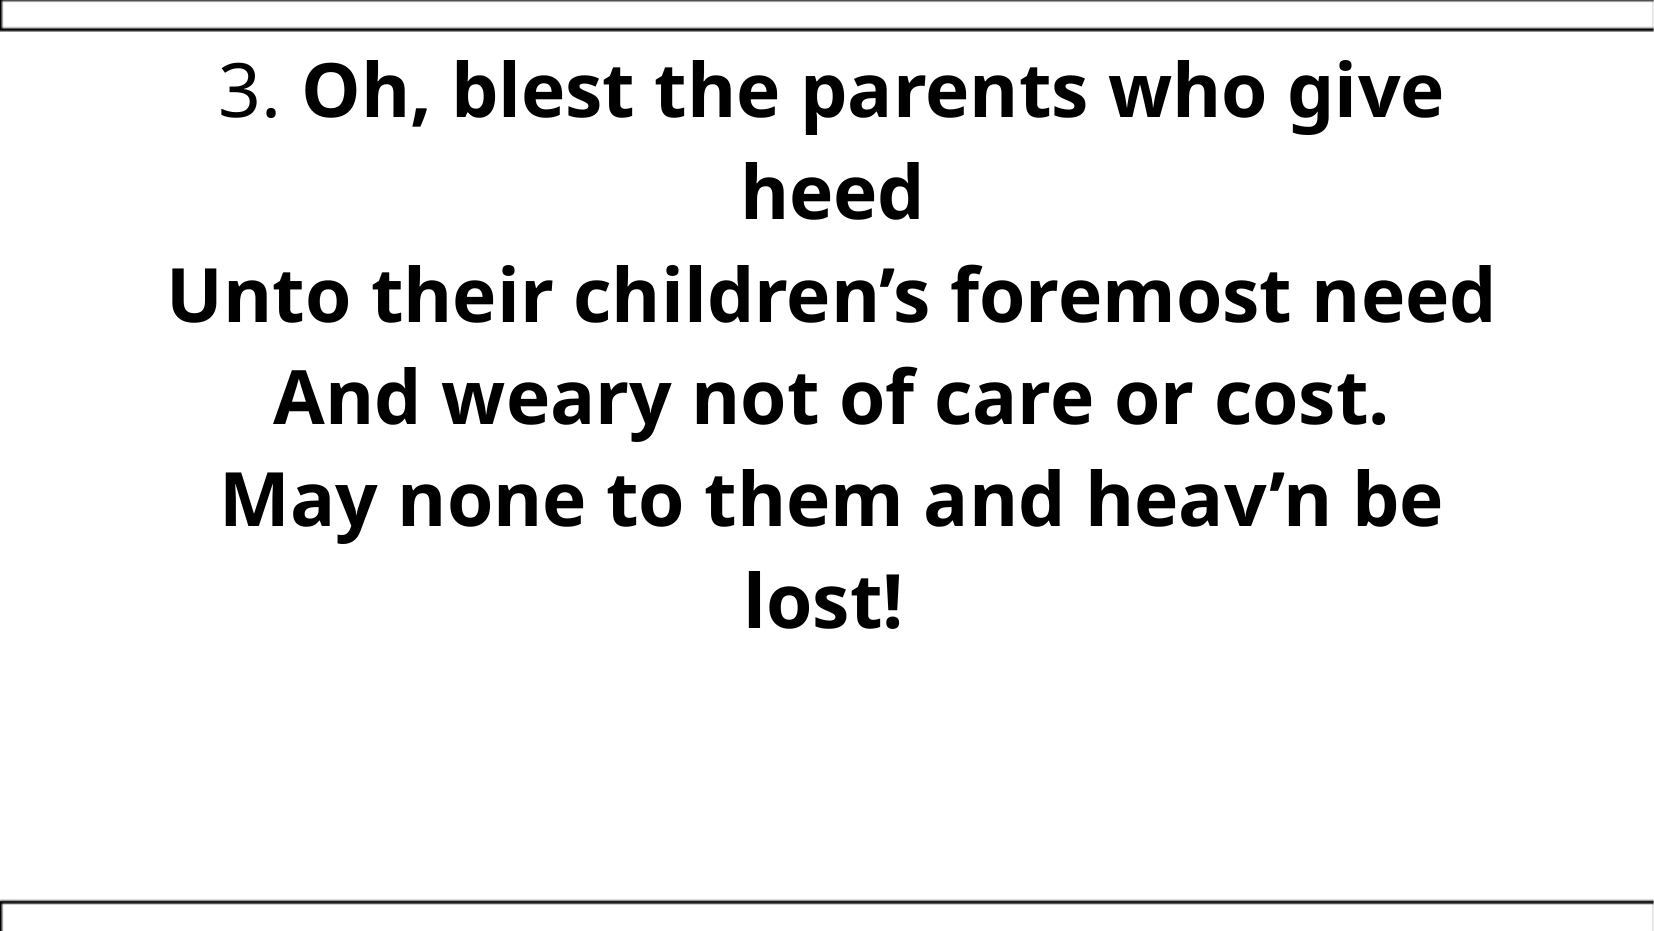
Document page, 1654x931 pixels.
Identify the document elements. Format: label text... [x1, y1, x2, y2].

picture [0, 0, 1654, 931]
text_box 3. Oh, blest the parents who give heed Unto their children’s foremost need And weary not of care or cost. May none to them and heav’n be lost! [135, 30, 1531, 511]
